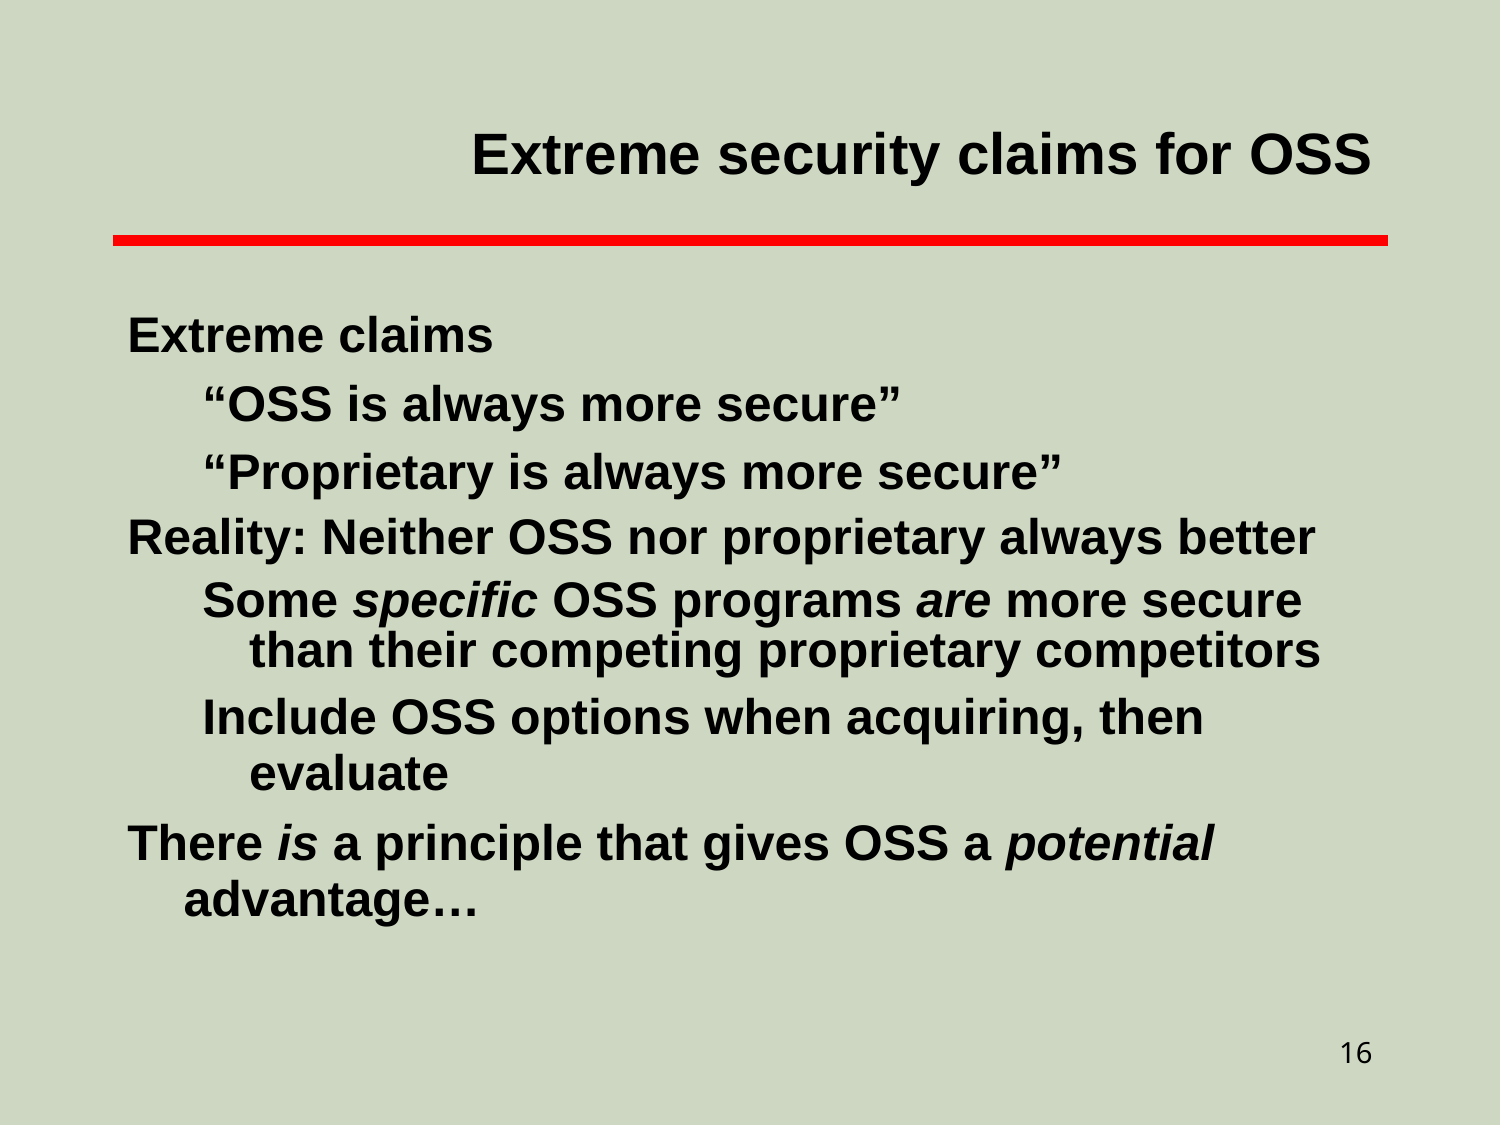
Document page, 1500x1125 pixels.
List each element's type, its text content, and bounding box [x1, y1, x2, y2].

list Extreme claims “OSS is always more secure” “Proprietary is always more secure” Reality: Neither OSS nor proprietary always better Some specific OSS programs are more secure than their competing proprietary competitors Include OSS options when acquiring, then evaluate There is a principle that gives OSS a potential advantage… [112, 299, 1388, 1000]
title Extreme security claims for OSS [337, 85, 1388, 224]
